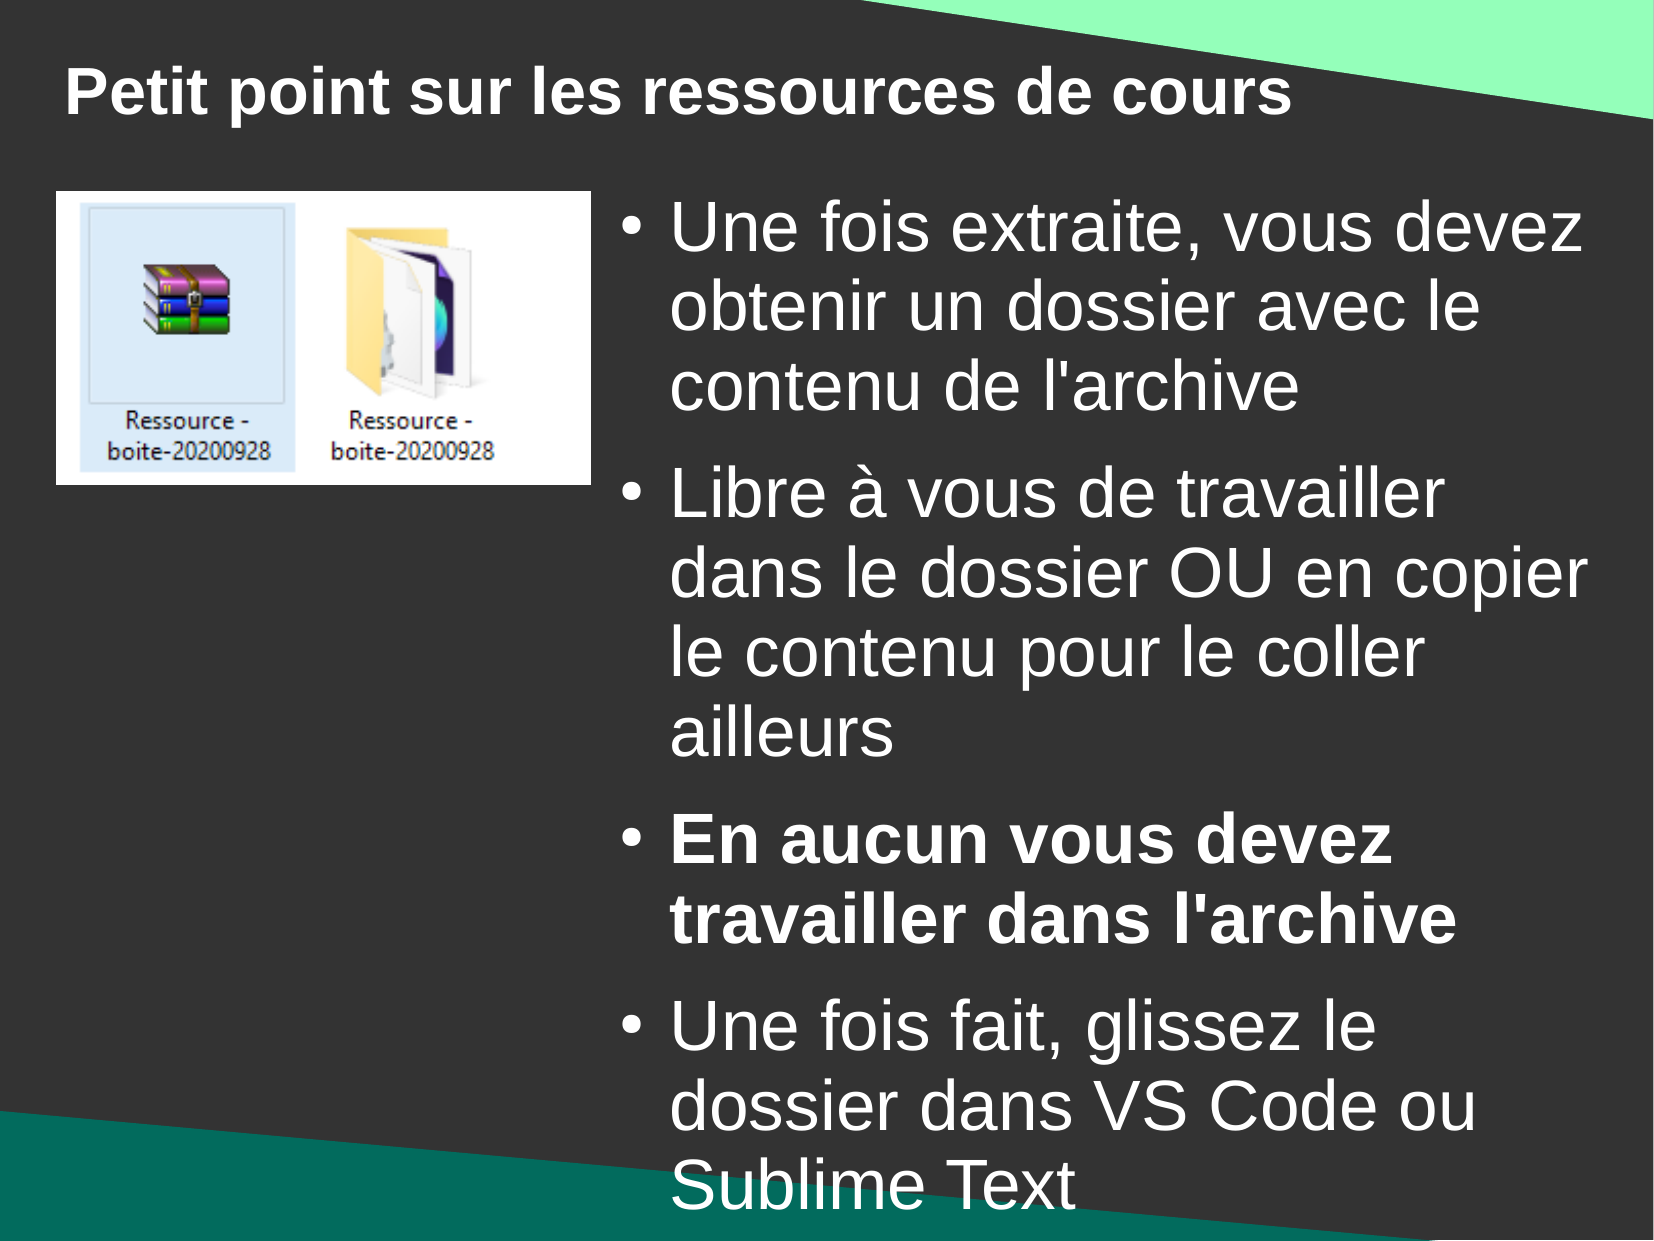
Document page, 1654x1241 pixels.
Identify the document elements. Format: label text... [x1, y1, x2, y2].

text_box [860, 0, 1654, 120]
picture [56, 191, 591, 485]
list Une fois extraite, vous devez obtenir un dossier avec le contenu de l'archive Libre à vous de travailler dans le dossier OU en copier le contenu pour le coller ailleurs En aucun vous devez travailler dans l'archive Une fois fait, glissez le dossier dans VS Code ou Sublime Text [602, 186, 1620, 1229]
title Petit point sur les ressources de cours [64, 54, 1553, 157]
